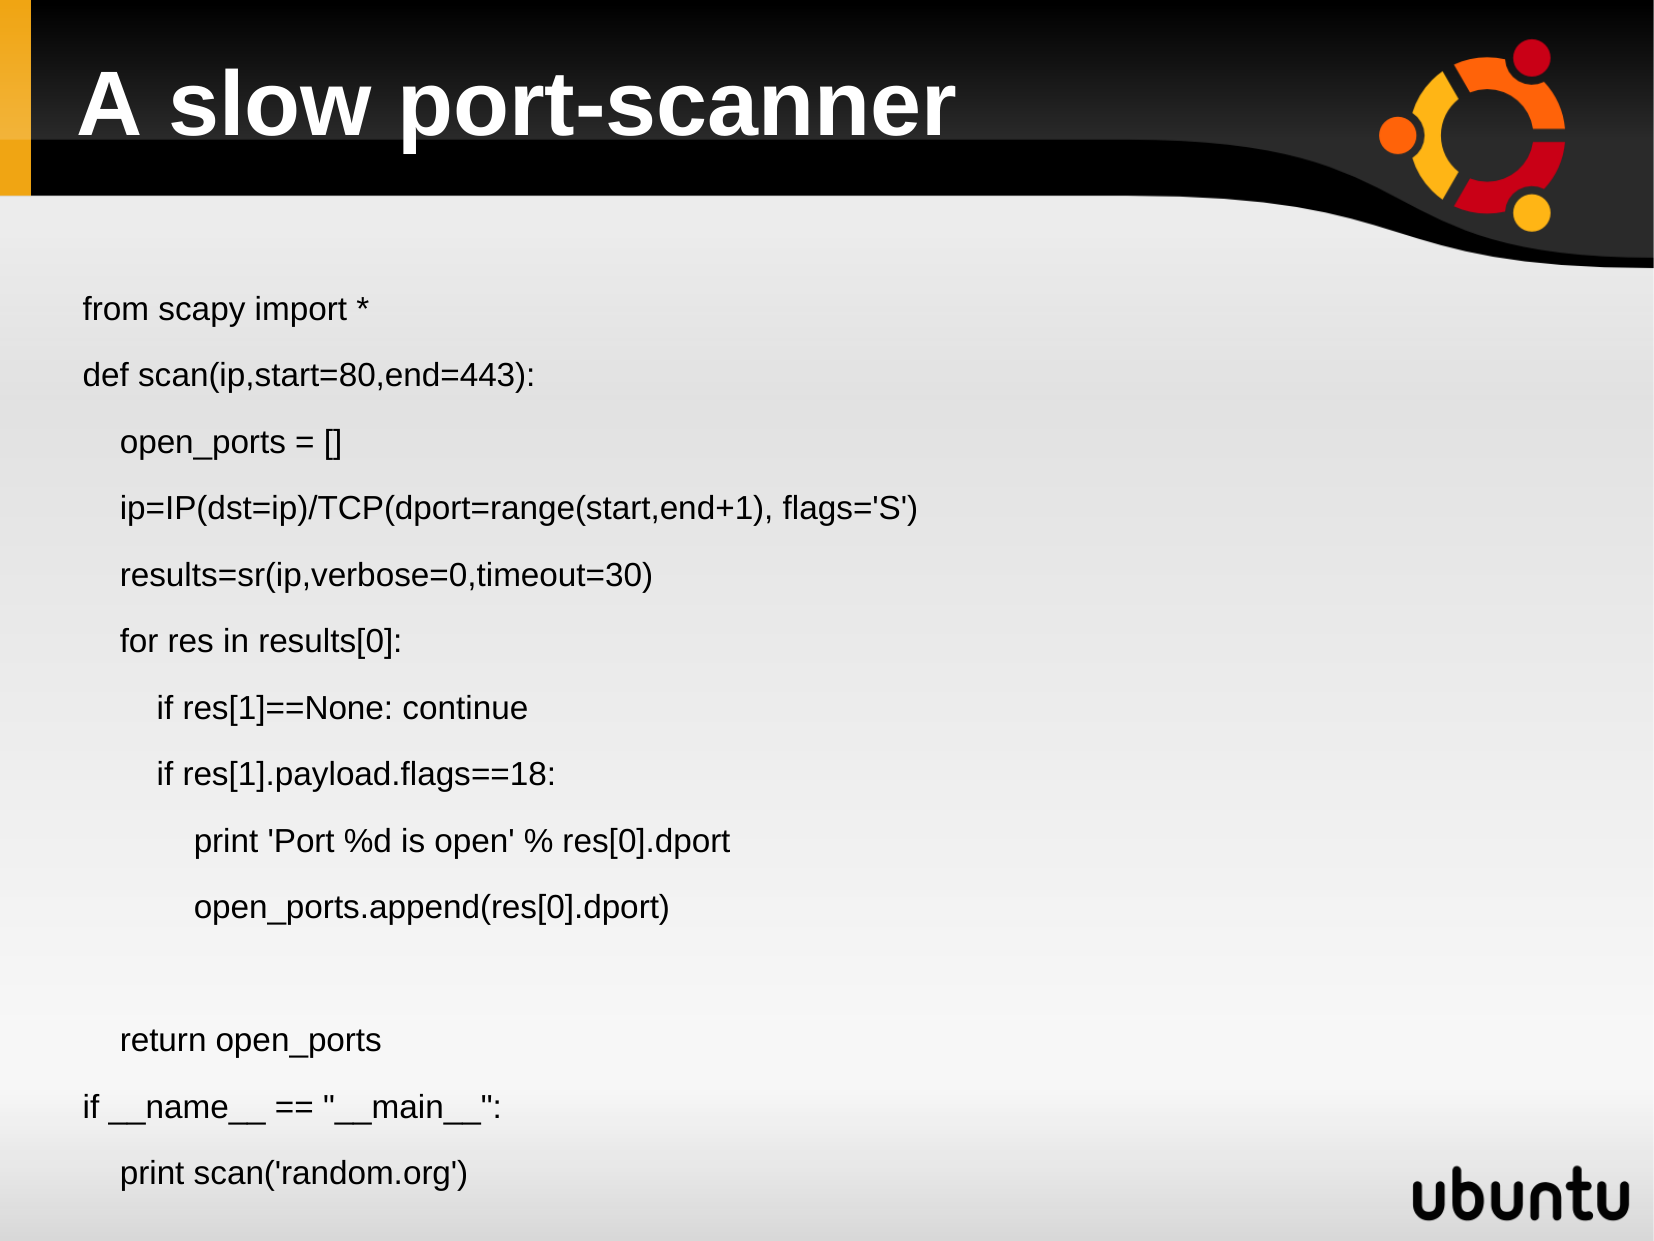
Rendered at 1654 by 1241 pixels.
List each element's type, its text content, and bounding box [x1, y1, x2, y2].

title A slow port-scanner [76, 7, 1565, 200]
picture [0, 0, 1654, 1241]
list from scapy import * def scan(ip,start=80,end=443): open_ports = [] ip=IP(dst=ip)/TCP(dport=range(start,end+1), flags='S') results=sr(ip,verbose=0,timeout=30) for res in results[0]: if res[1]==None: continue if res[1].payload.flags==18: print 'Port %d is open' % res[0].dport open_ports.append(res[0].dport) return open_ports if __name__ == "__main__": print scan('random.org') [82, 290, 1571, 1241]
